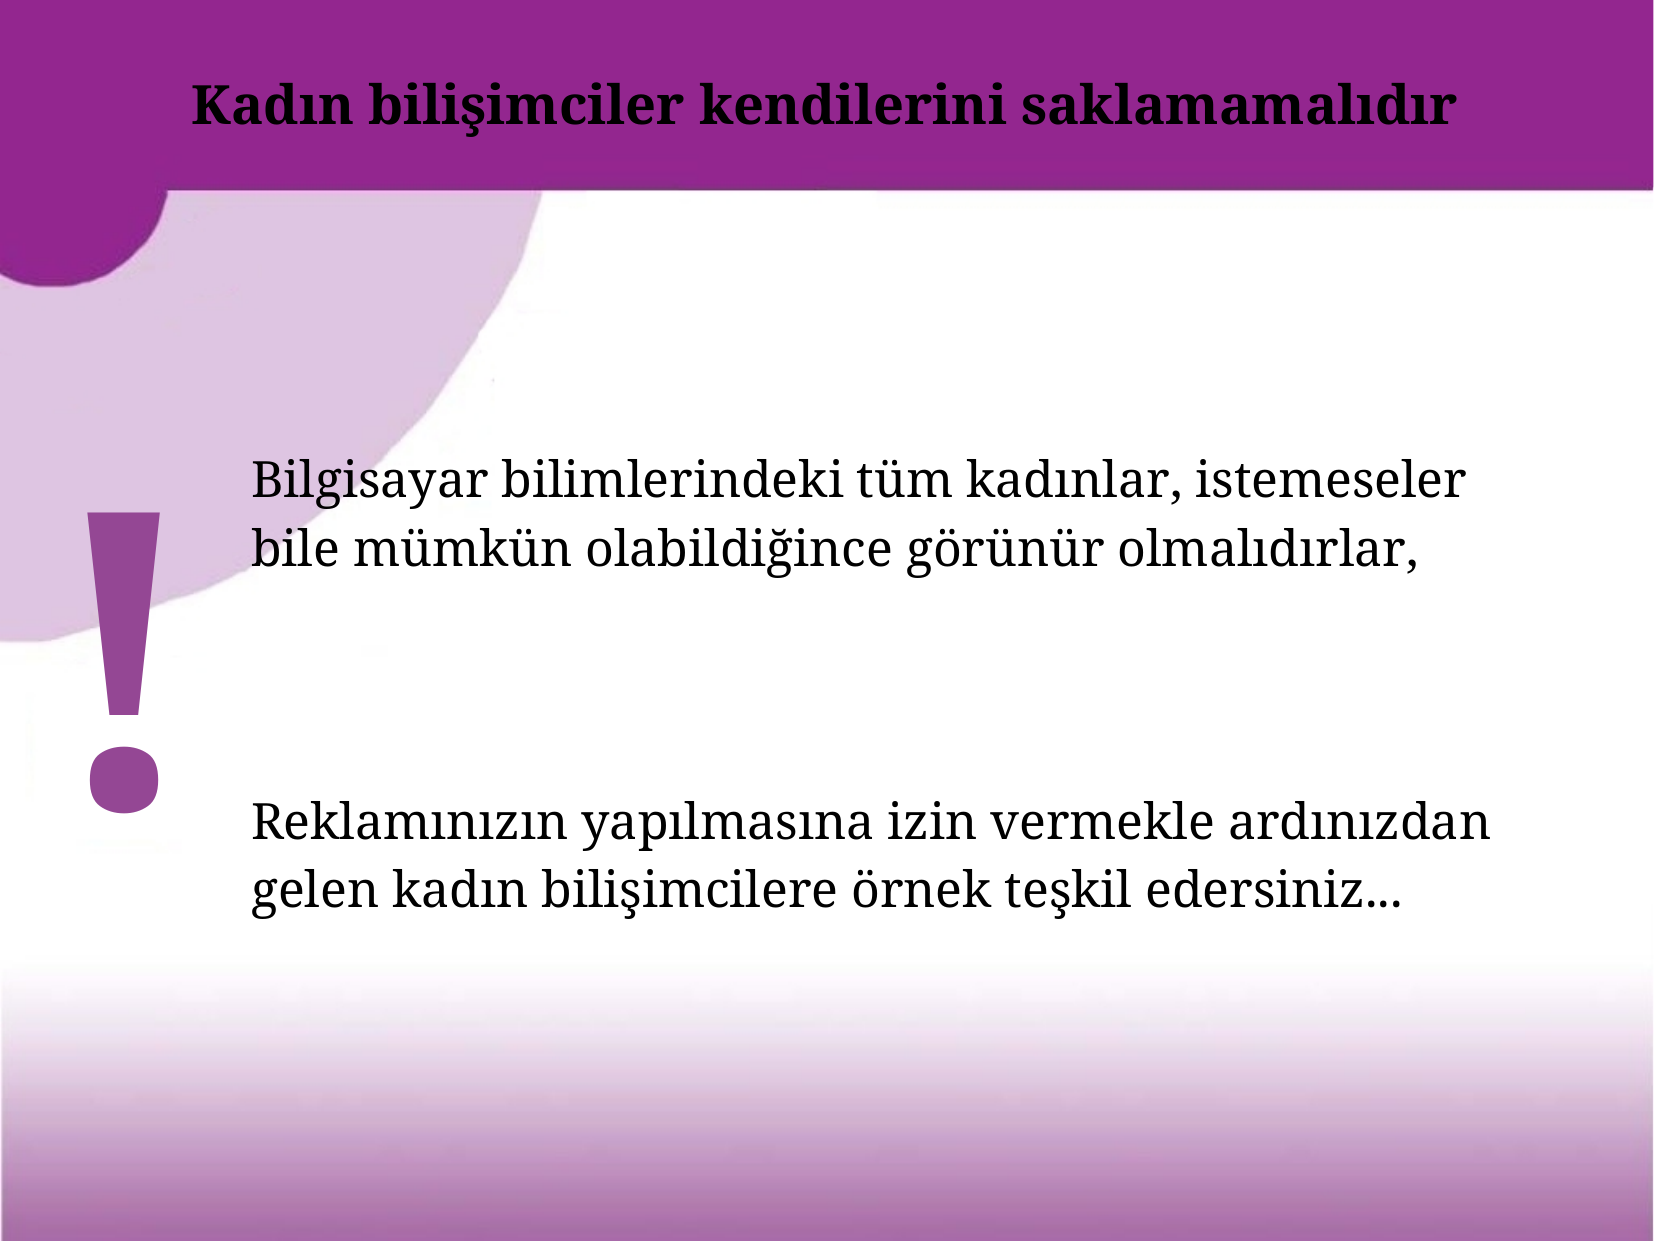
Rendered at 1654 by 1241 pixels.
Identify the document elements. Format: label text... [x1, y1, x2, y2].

text_box Bilgisayar bilimlerindeki tüm kadınlar, istemeseler bile mümkün olabildiğince görünür olmalıdırlar, Reklamınızın yapılmasına izin vermekle ardınızdan gelen kadın bilişimcilere örnek teşkil edersiniz... [236, 436, 1536, 860]
text_box ! [29, 357, 207, 858]
text_box Kadın bilişimciler kendilerini saklamamalıdır [177, 59, 1477, 200]
picture [0, 0, 1654, 1241]
